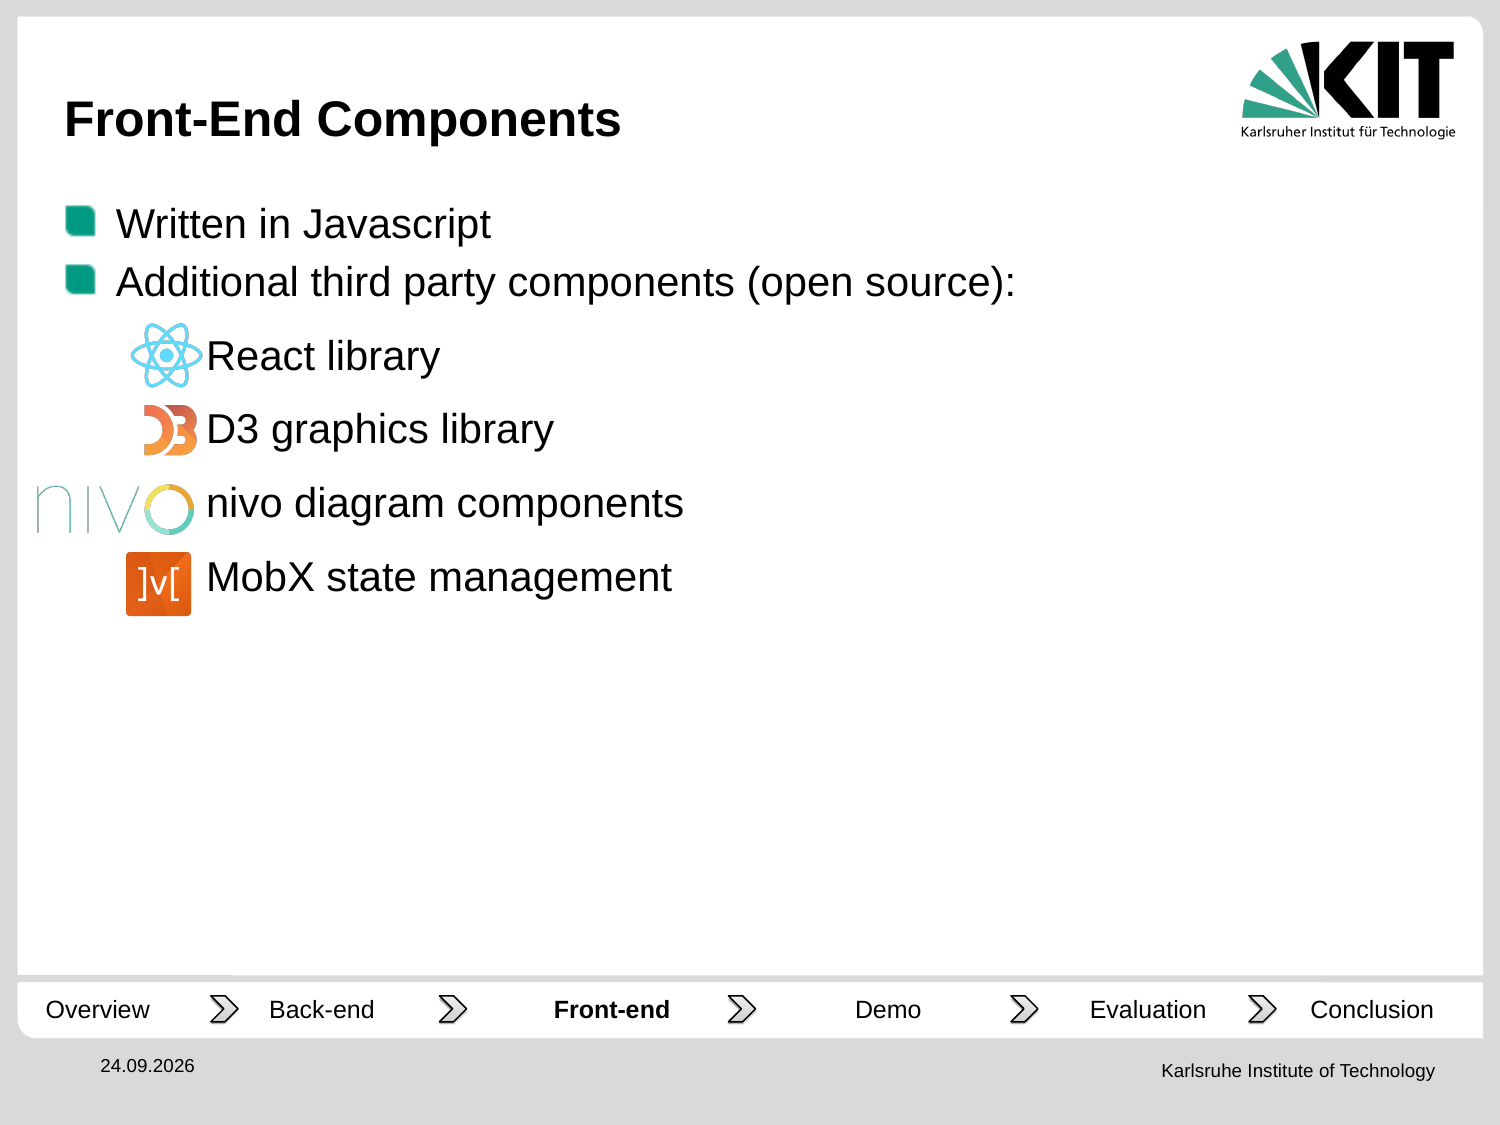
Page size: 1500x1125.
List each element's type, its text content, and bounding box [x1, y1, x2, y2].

text_box [210, 995, 238, 1022]
text_box [728, 995, 756, 1022]
title Front-End Components [64, 54, 1198, 147]
text_box Back-end [254, 986, 418, 1031]
text_box [1010, 995, 1038, 1022]
text_box 13.04.2019 [100, 1053, 272, 1113]
text_box Demo [840, 986, 937, 1031]
text_box Overview [30, 986, 194, 1031]
text_box [439, 995, 467, 1022]
text_box Evaluation [1075, 986, 1222, 1031]
list Written in Javascript Additional third party components (open source): React library D3 graphics library nivo diagram components MobX state management [64, 196, 1436, 966]
text_box Conclusion [1295, 986, 1500, 1031]
picture [0, 0, 1500, 1125]
text_box [1248, 995, 1277, 1022]
text_box Front-end [539, 986, 686, 1031]
